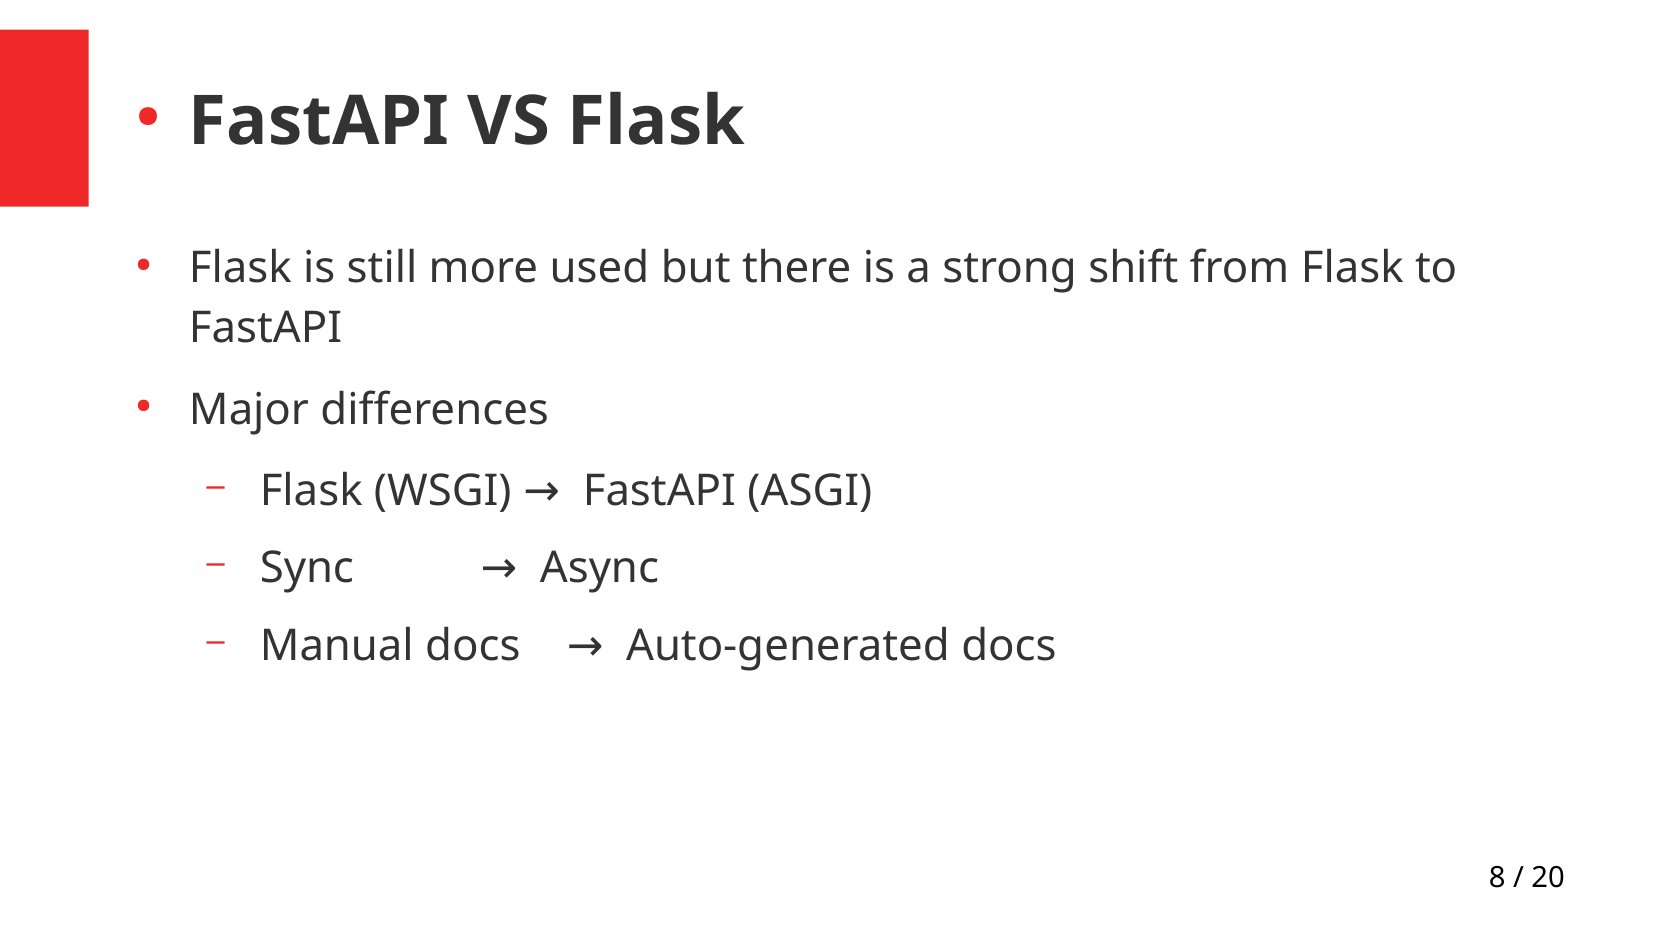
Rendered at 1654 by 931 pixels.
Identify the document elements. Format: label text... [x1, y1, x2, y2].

title FastAPI VS Flask [118, 29, 1595, 207]
list Flask is still more used but there is a strong shift from Flask to FastAPI Major differences Flask (WSGI) → FastAPI (ASGI) Sync → Async Manual docs → Auto-generated docs [118, 236, 1595, 798]
